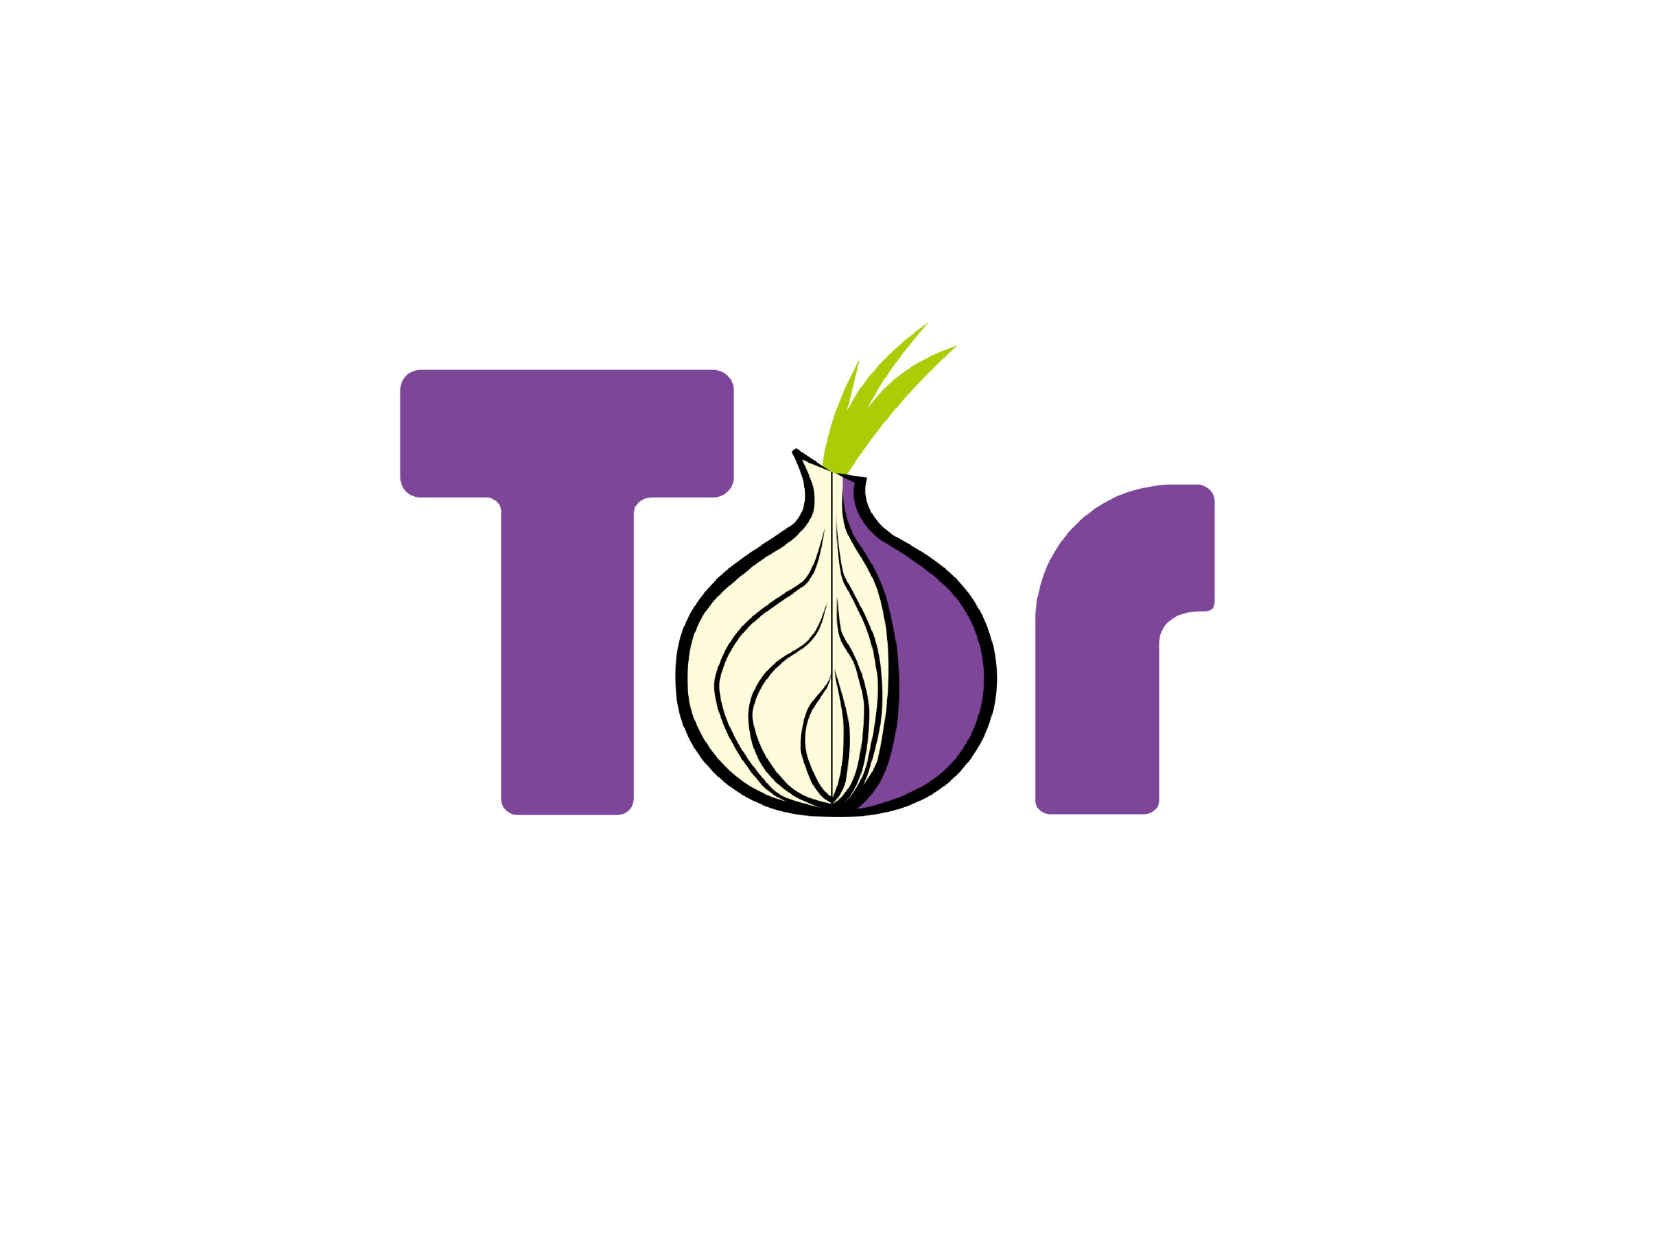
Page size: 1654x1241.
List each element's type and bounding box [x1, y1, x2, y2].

picture [399, 321, 1216, 817]
